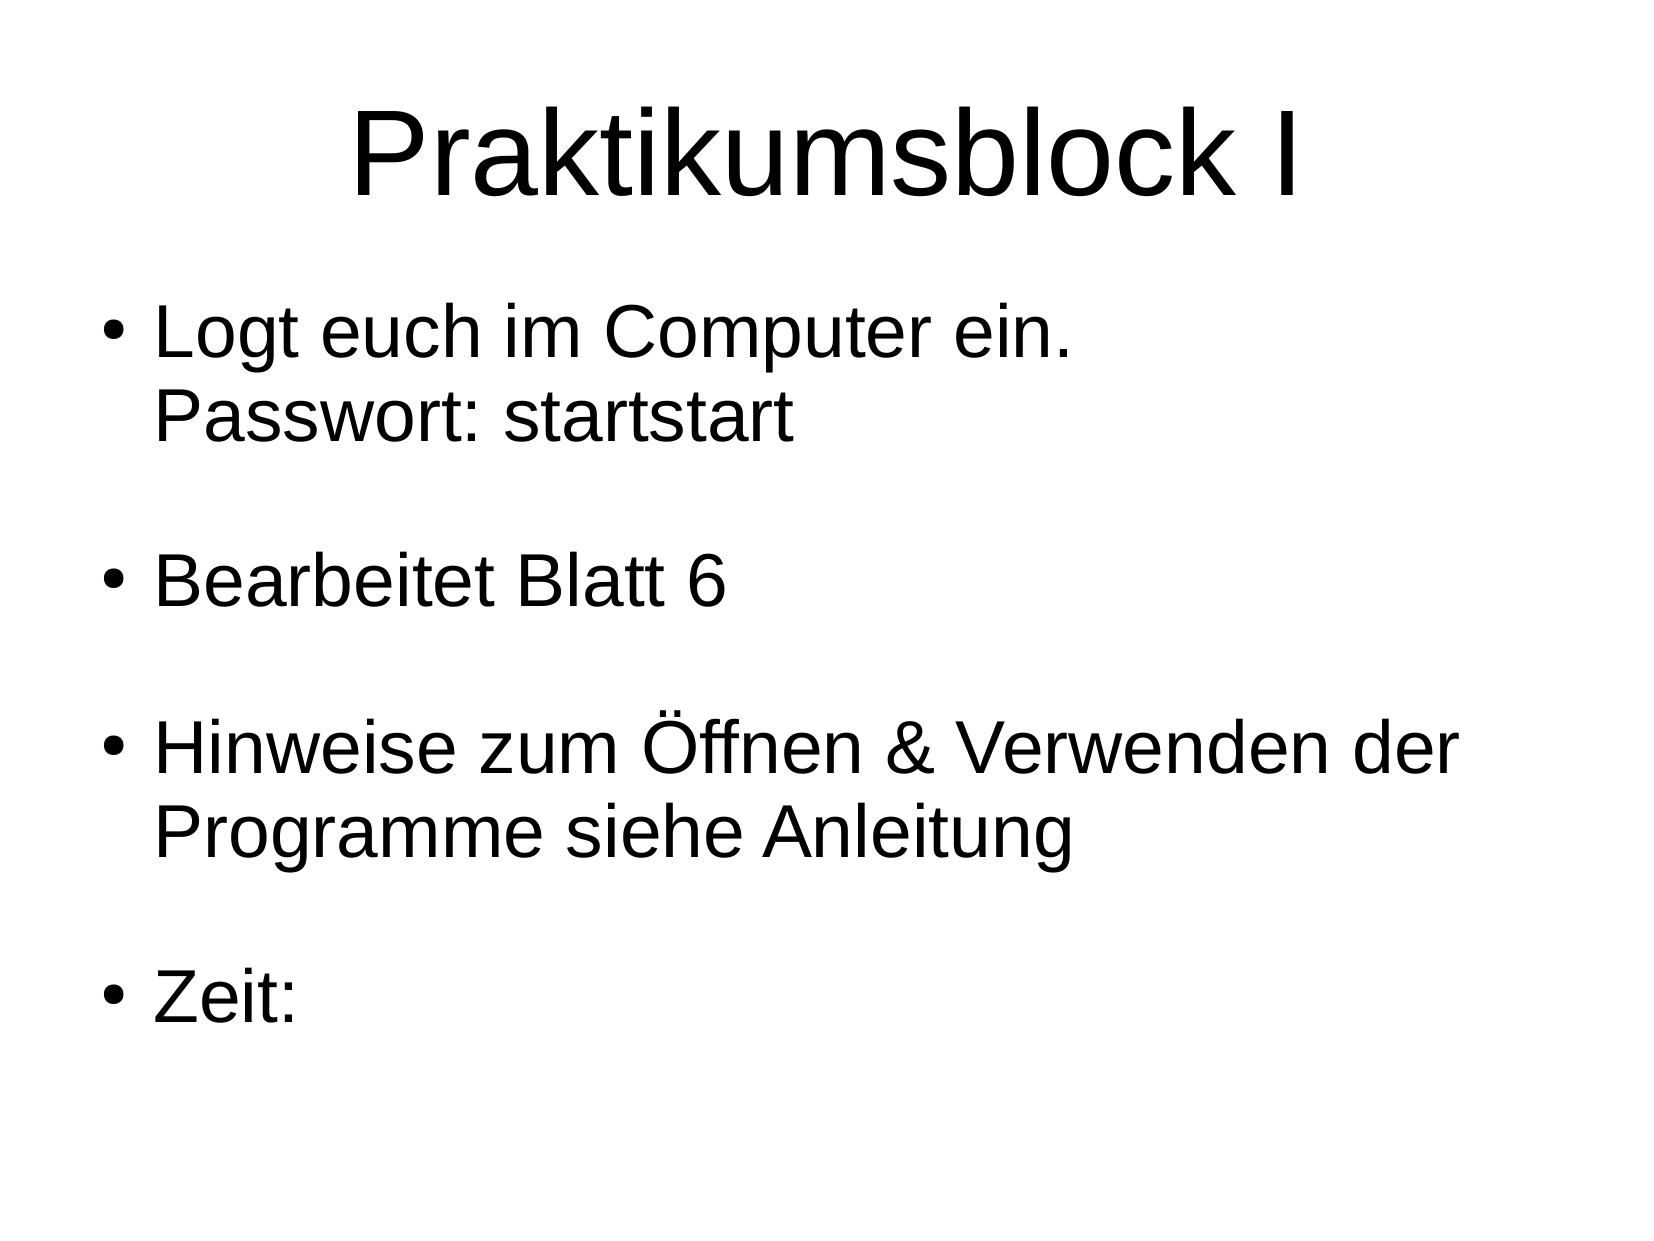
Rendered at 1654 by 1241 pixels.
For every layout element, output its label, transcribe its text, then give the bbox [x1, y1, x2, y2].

title Praktikumsblock I [82, 49, 1571, 257]
list Logt euch im Computer ein. Passwort: startstart Bearbeitet Blatt 6 Hinweise zum Öffnen & Verwenden der Programme siehe Anleitung Zeit: [82, 290, 1571, 1146]
